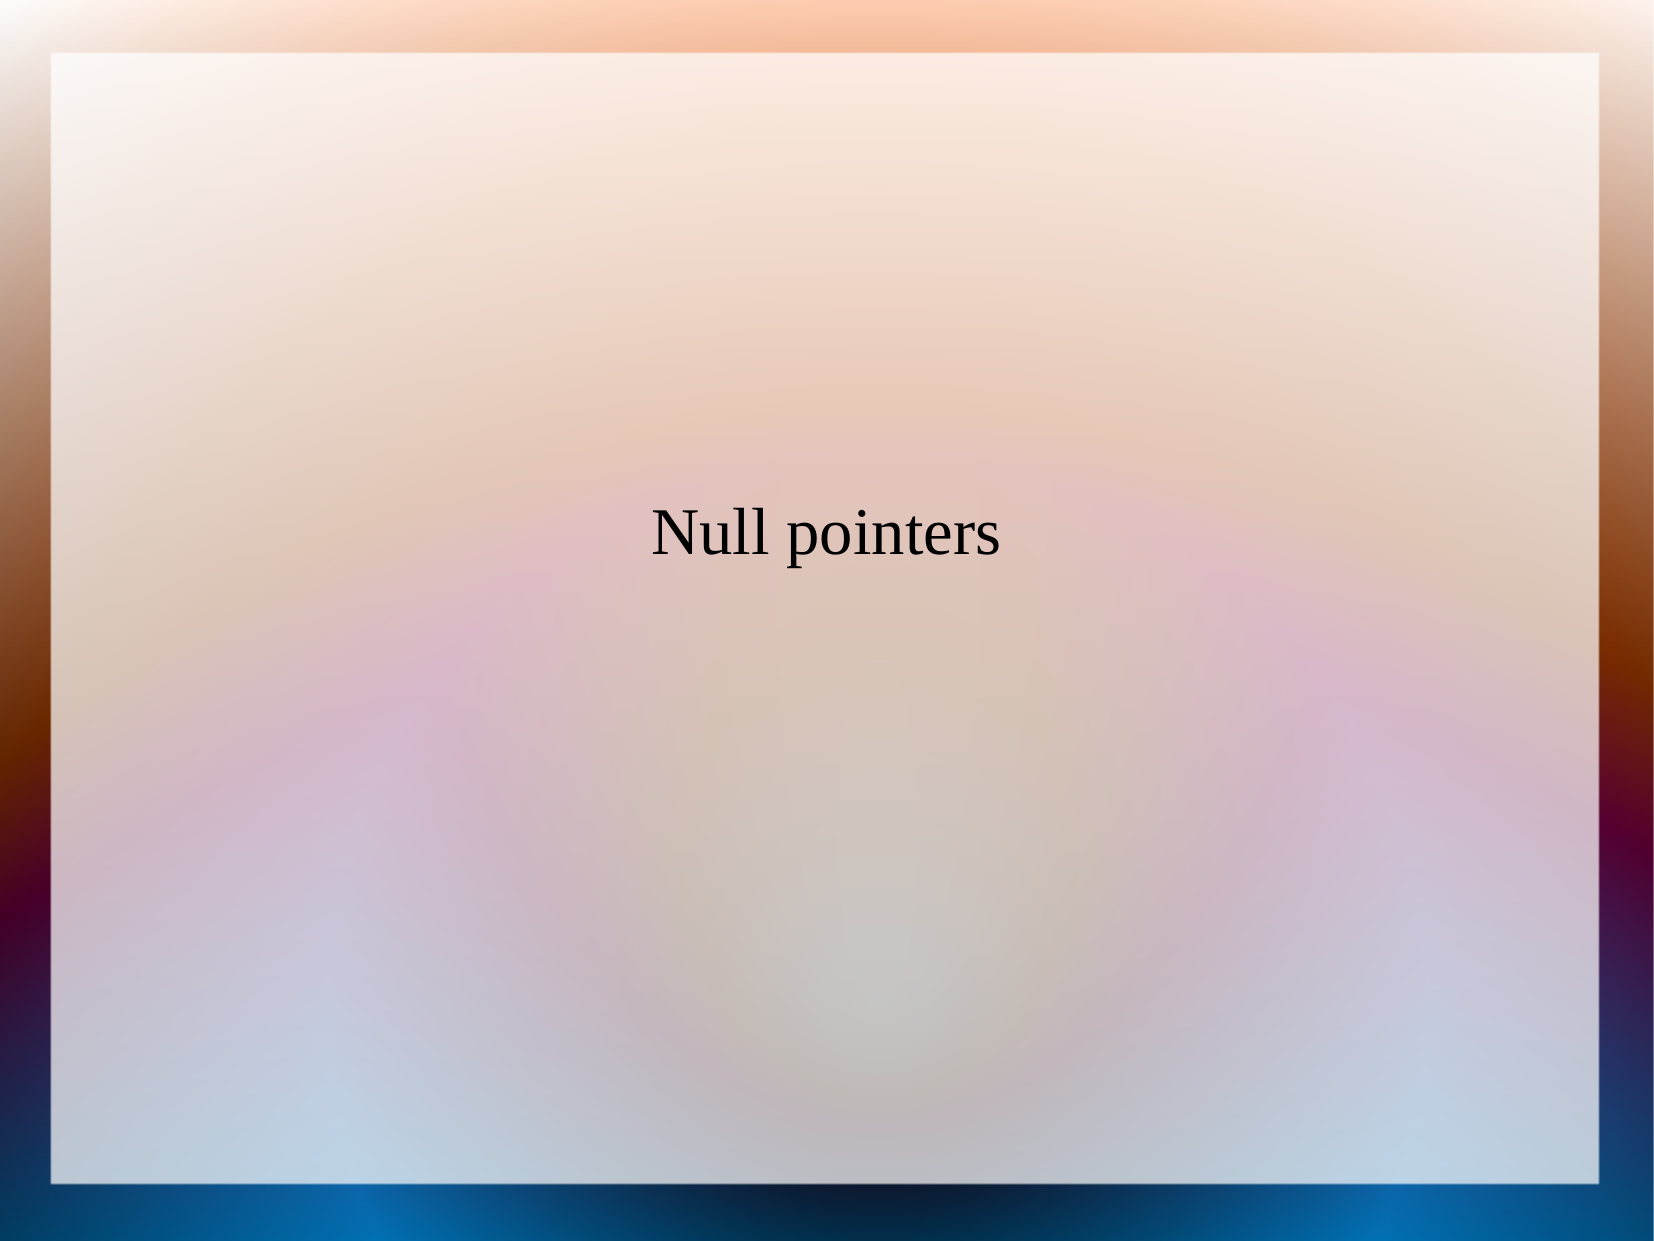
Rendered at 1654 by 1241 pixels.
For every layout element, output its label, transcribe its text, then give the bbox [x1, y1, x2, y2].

subtitle Null pointers [82, 55, 1571, 1010]
picture [0, 0, 1654, 1241]
